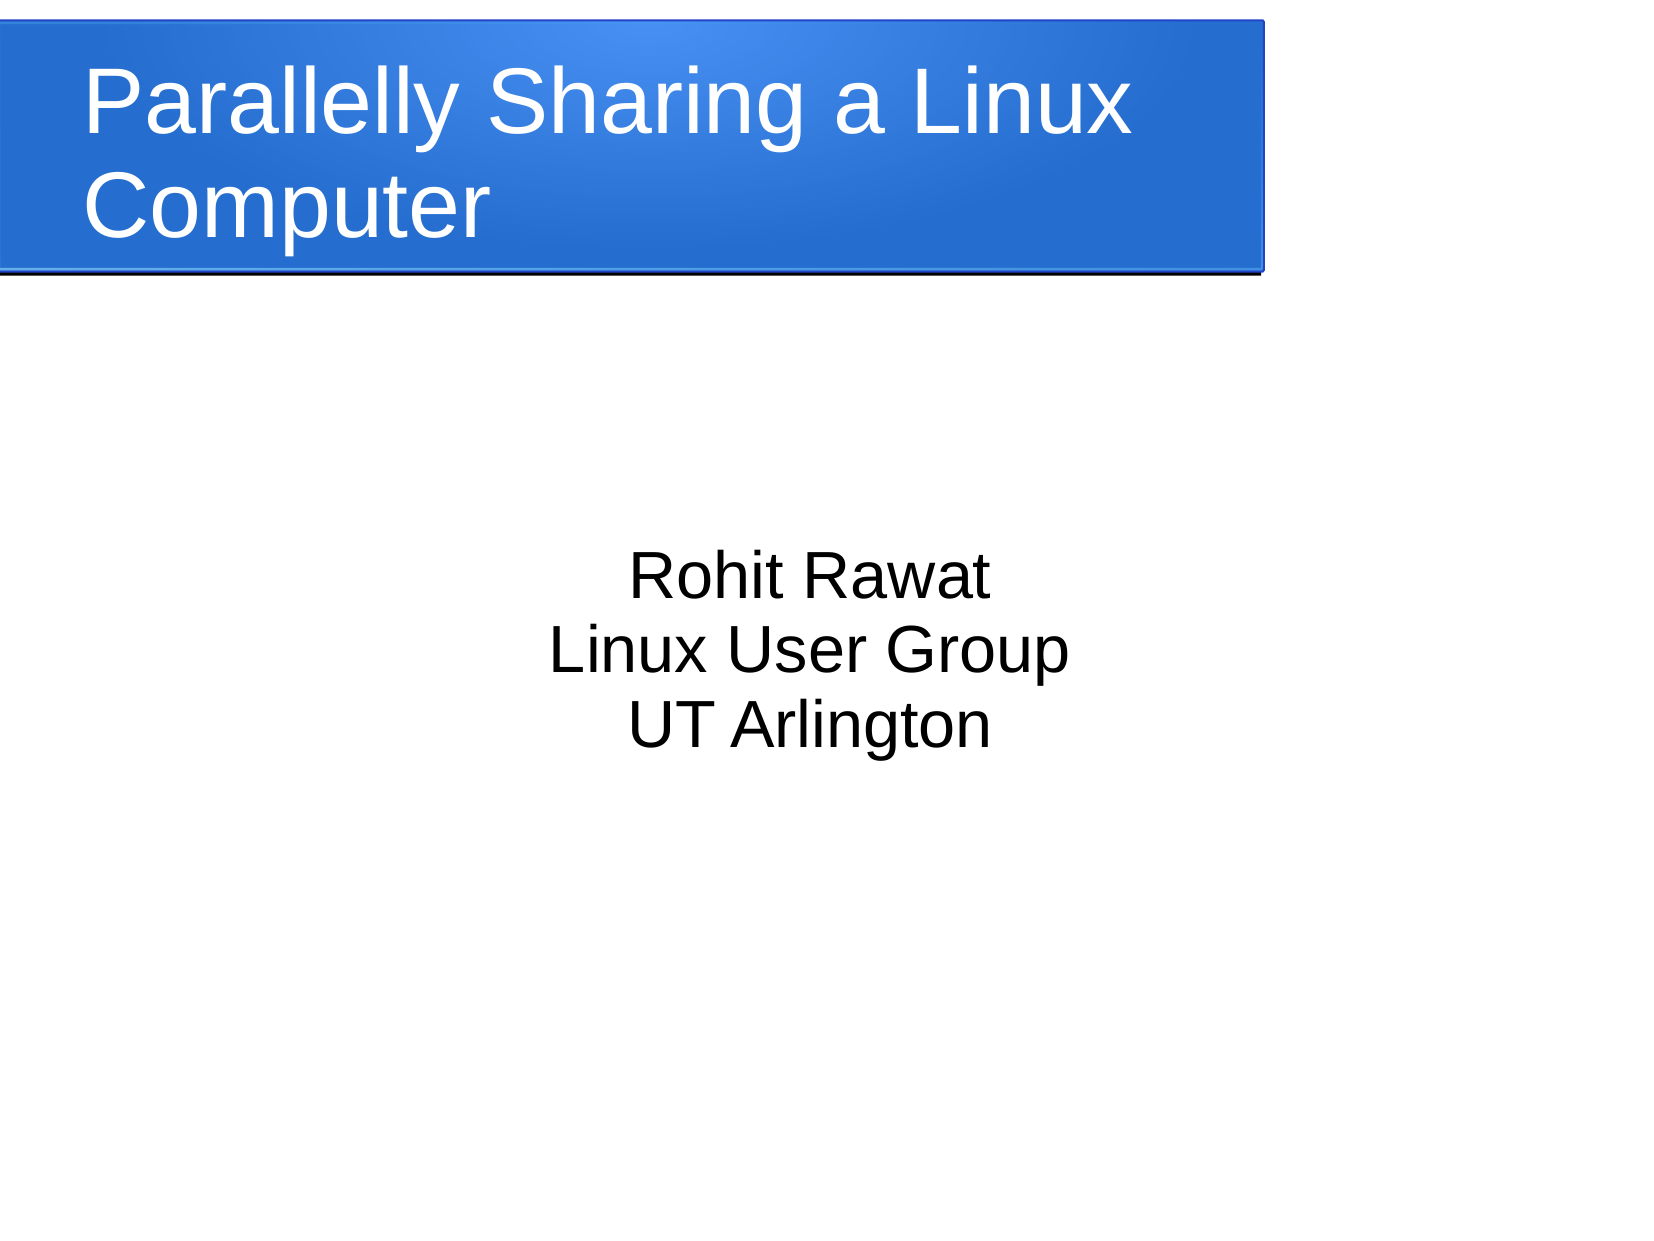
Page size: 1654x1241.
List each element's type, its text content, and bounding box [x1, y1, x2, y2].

title Parallelly Sharing a Linux Computer [82, 48, 1250, 258]
subtitle Rohit Rawat Linux User Group UT Arlington [82, 290, 1538, 1010]
